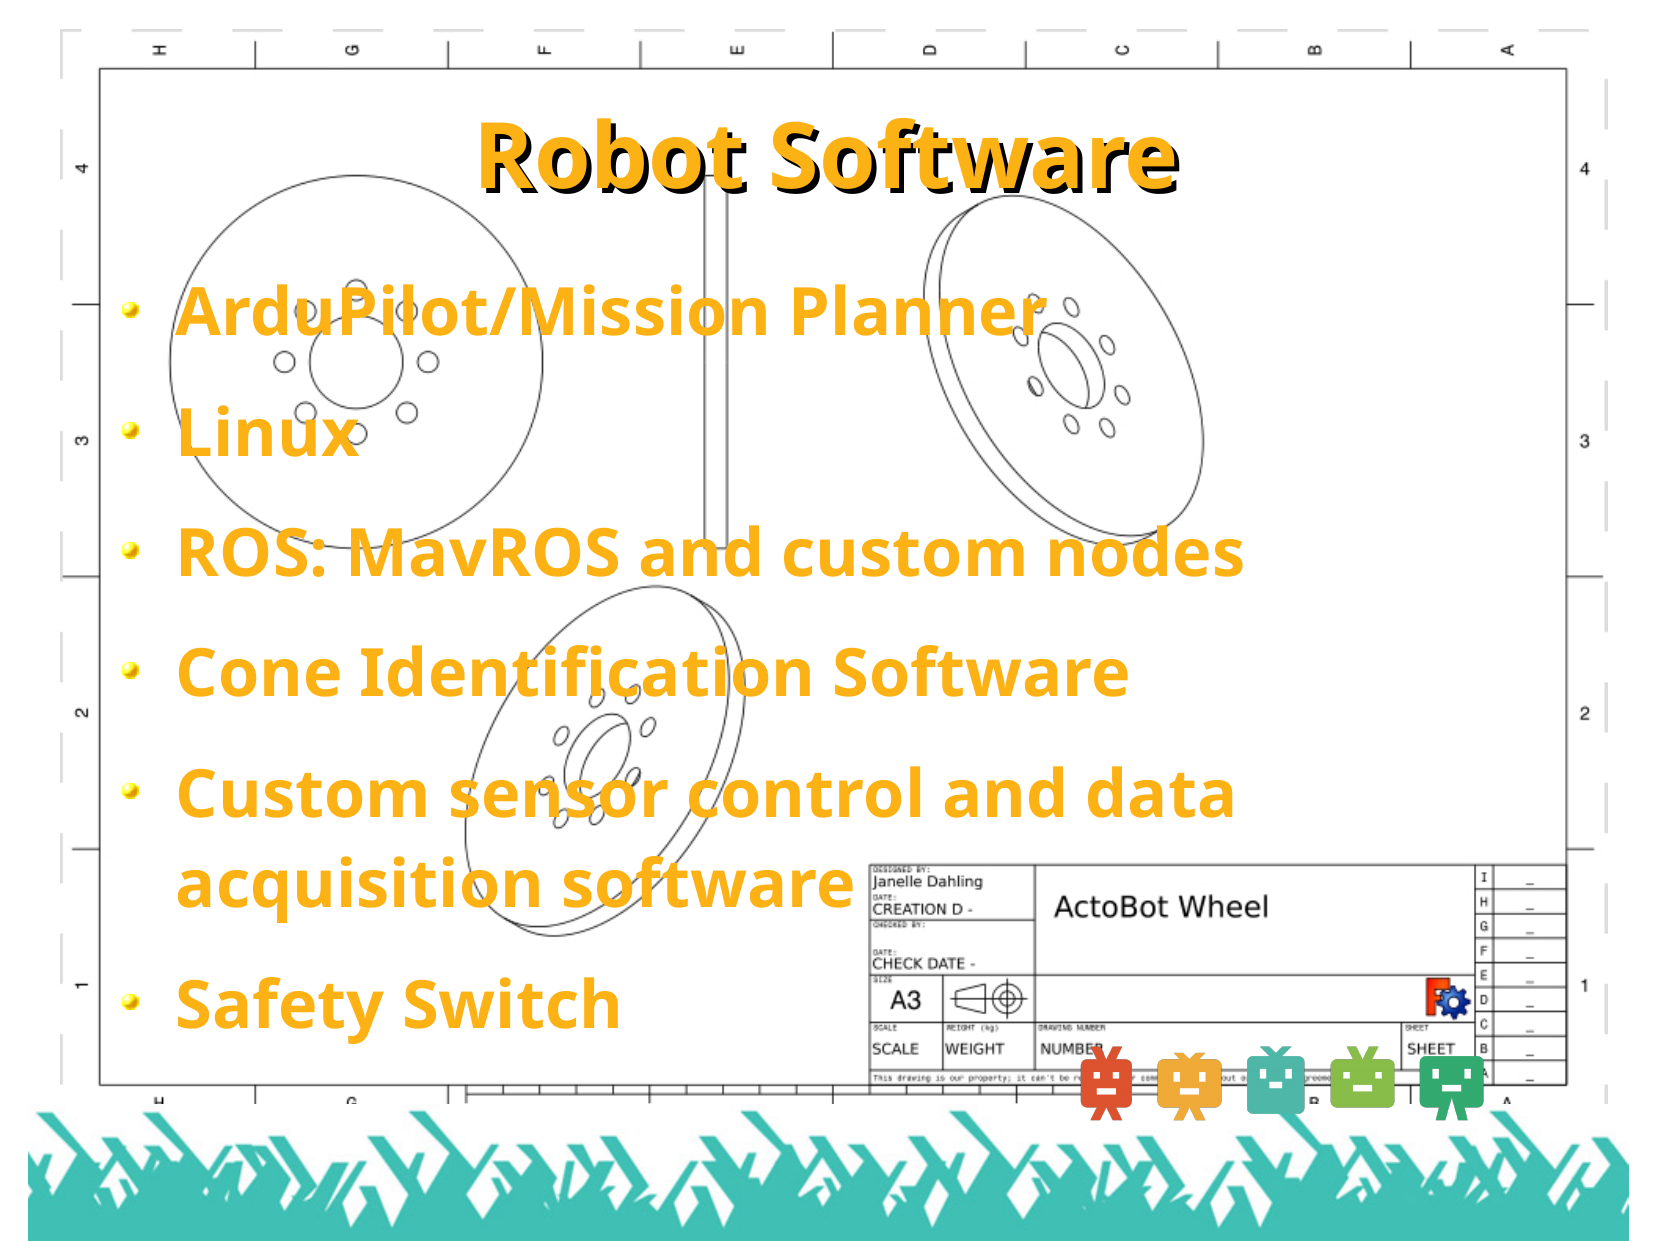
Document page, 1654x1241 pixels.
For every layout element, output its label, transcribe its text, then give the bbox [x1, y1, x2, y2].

text_box ArduPilot/Mission Planner Linux ROS: MavROS and custom nodes Cone Identification Software Custom sensor control and data acquisition software Safety Switch [105, 264, 1546, 1051]
title Robot Software [82, 49, 1571, 257]
picture [28, 29, 1629, 1241]
